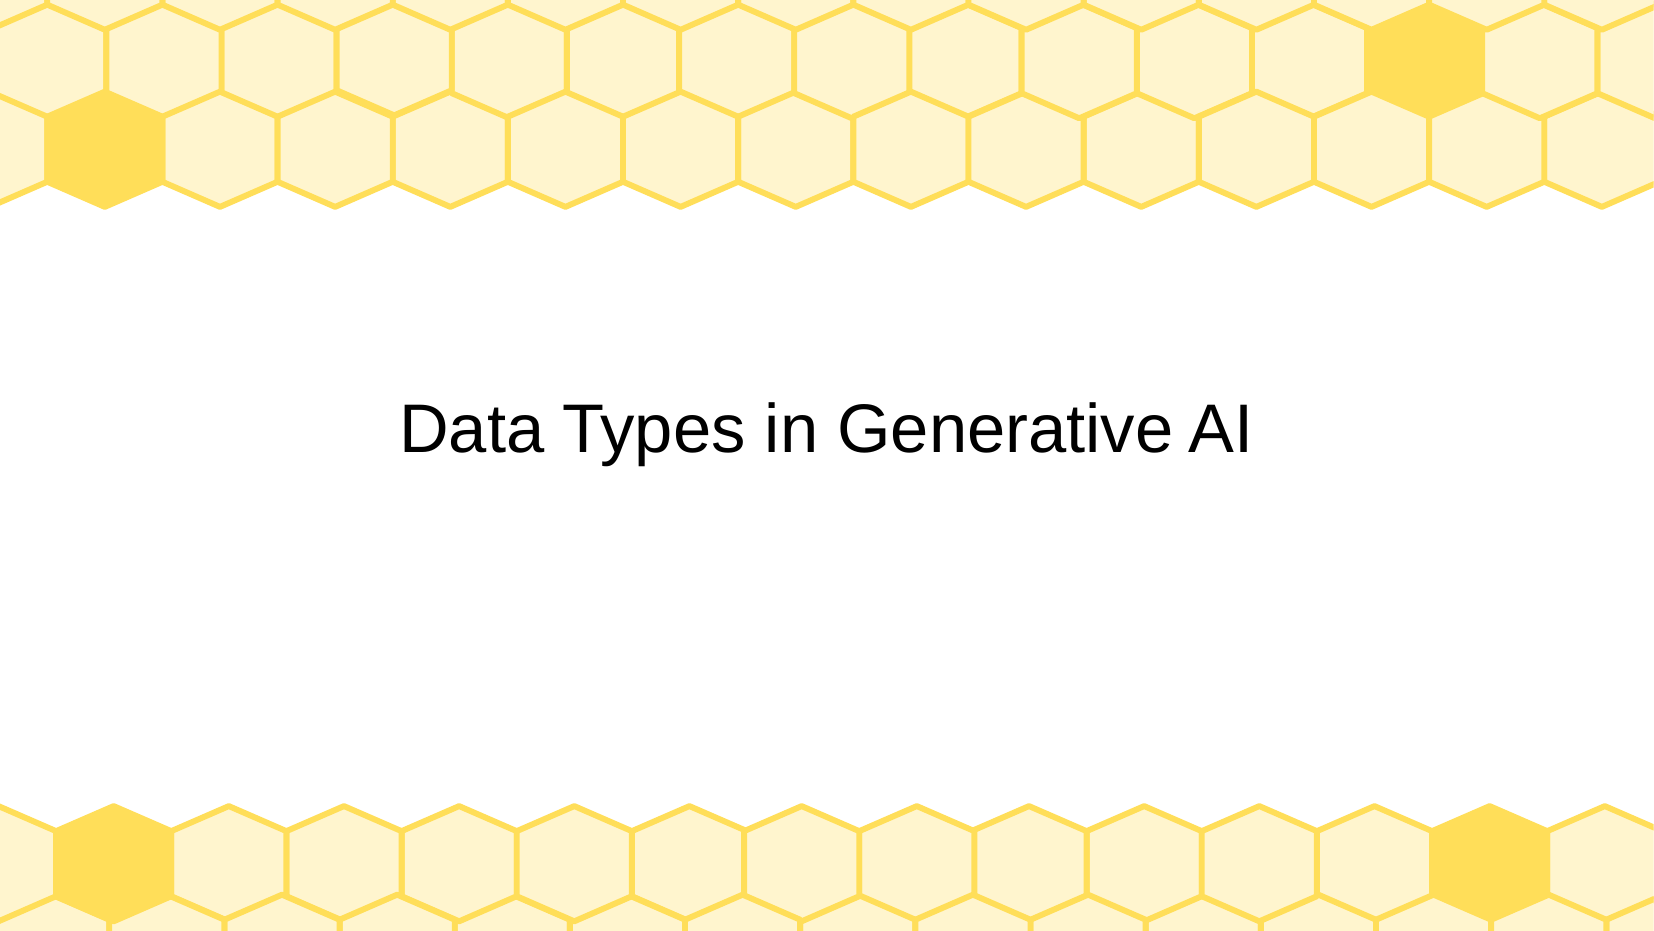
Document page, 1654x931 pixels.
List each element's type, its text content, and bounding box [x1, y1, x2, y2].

title Data Types in Generative AI [88, 324, 1565, 532]
